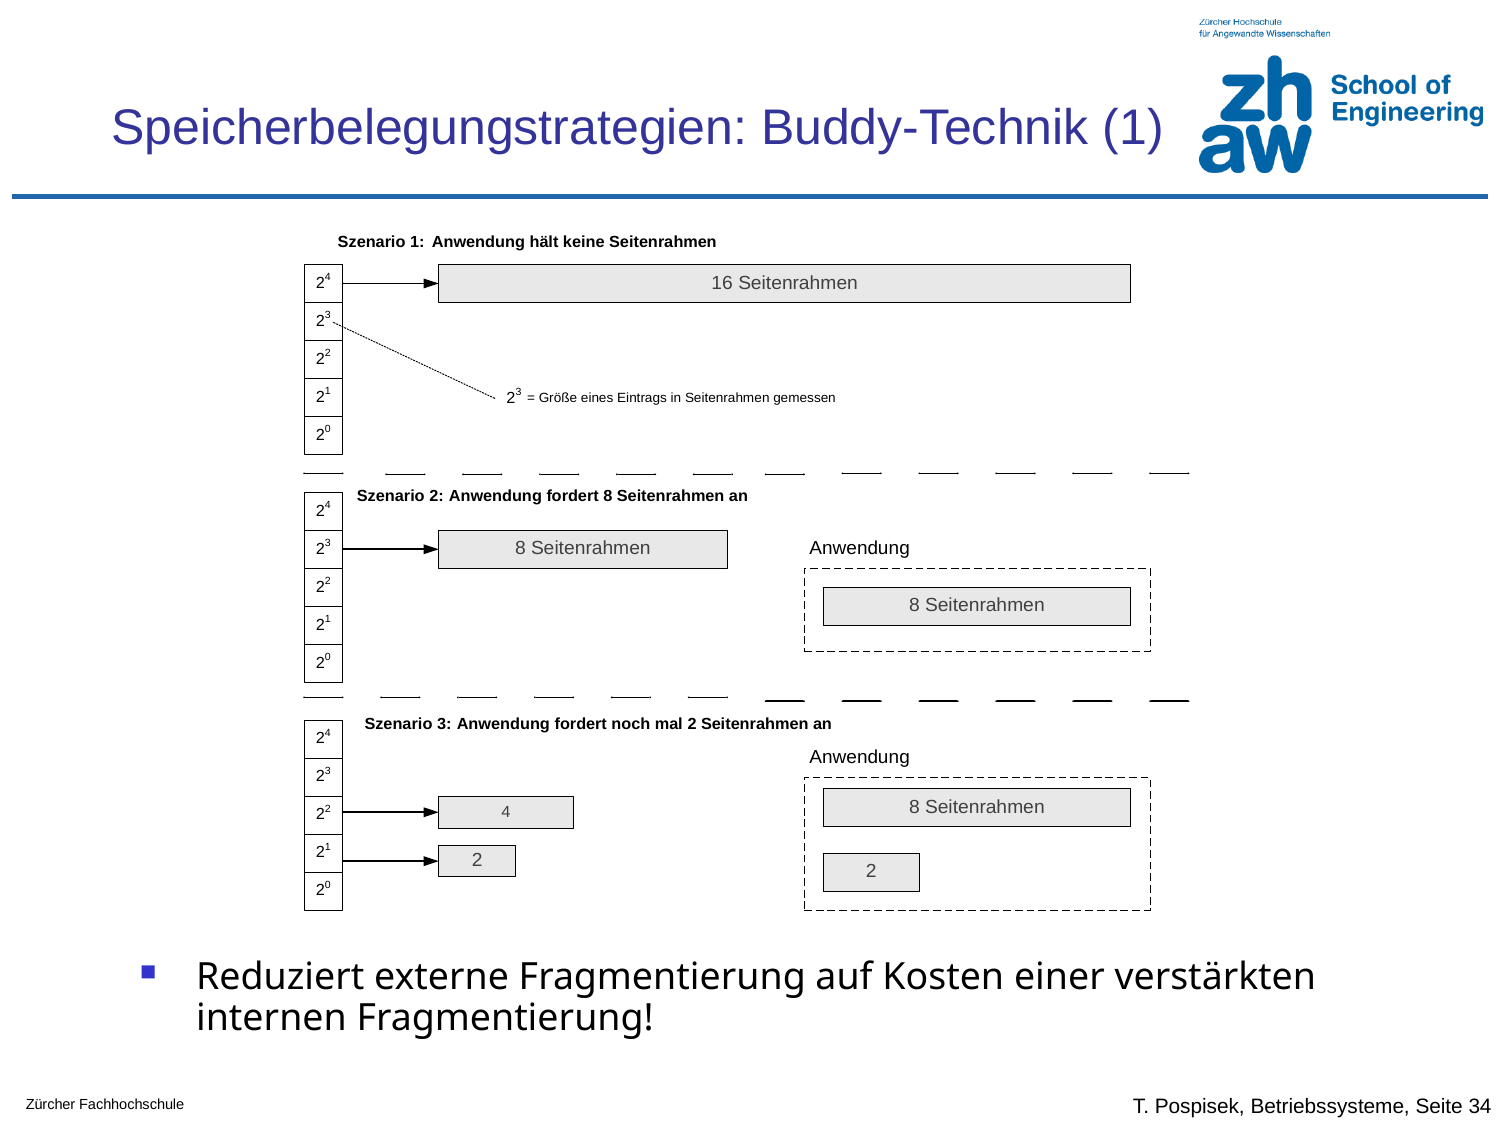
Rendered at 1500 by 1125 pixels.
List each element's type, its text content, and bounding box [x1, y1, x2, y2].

title Speicherbelegungstrategien: Buddy-Technik (1) [96, 50, 1375, 163]
text_box Reduziert externe Fragmentierung auf Kosten einer verstärkten internen Fragmentierung! [125, 949, 1363, 1038]
picture [300, 224, 1192, 913]
picture [1199, 19, 1483, 173]
